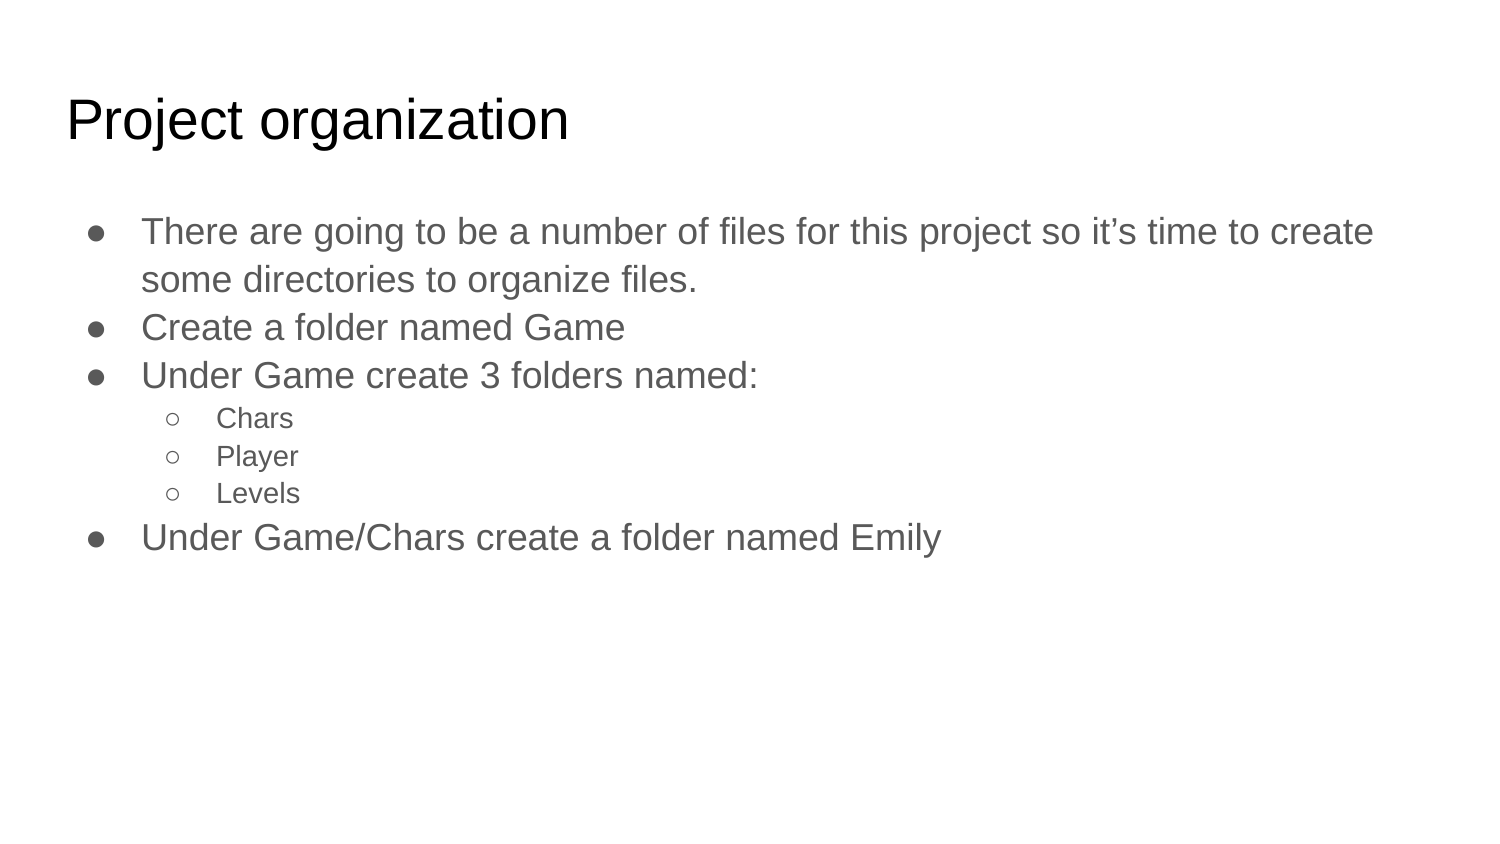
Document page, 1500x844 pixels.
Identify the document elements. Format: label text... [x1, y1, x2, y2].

title Project organization [51, 72, 1449, 167]
list There are going to be a number of files for this project so it’s time to create some directories to organize files. Create a folder named Game Under Game create 3 folders named: Chars Player Levels Under Game/Chars create a folder named Emily [51, 189, 1449, 750]
